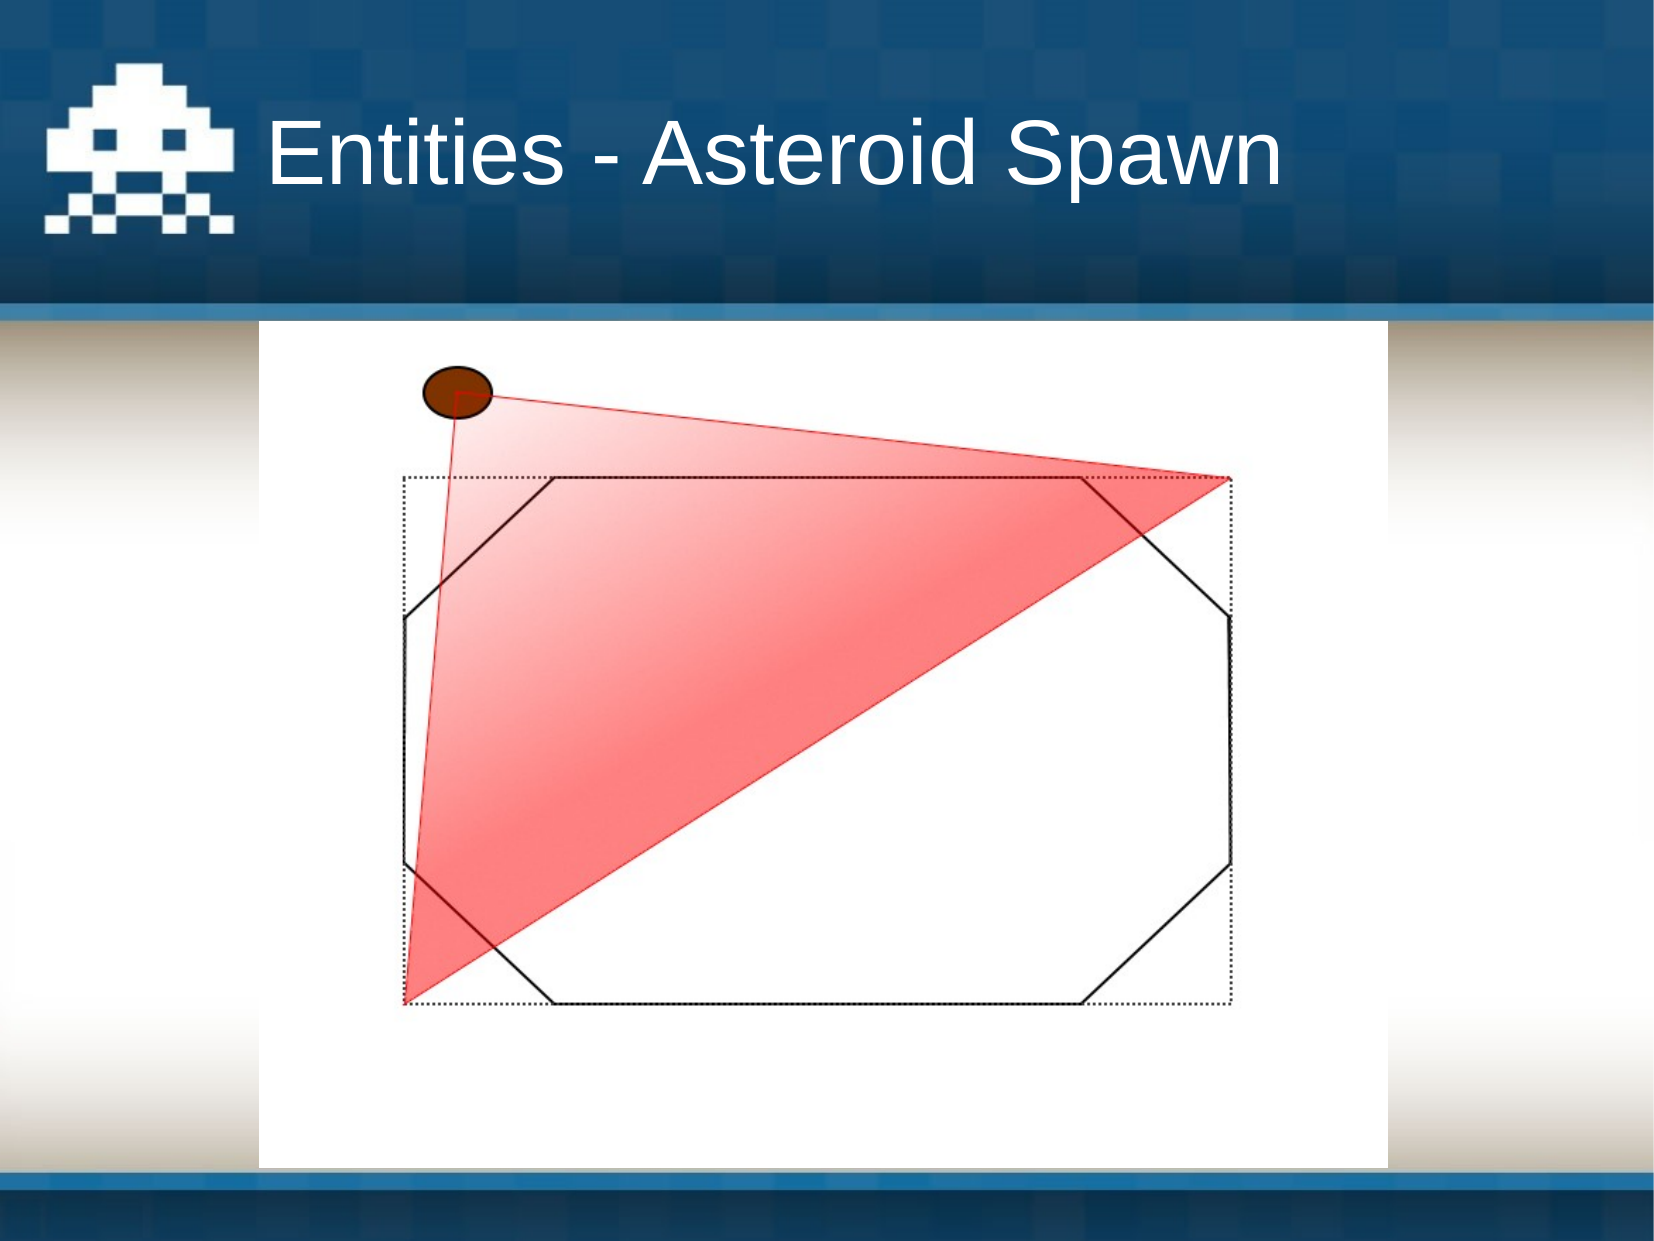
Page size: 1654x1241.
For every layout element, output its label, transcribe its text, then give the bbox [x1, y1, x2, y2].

title Entities - Asteroid Spawn [265, 49, 1571, 257]
picture [0, 0, 1654, 1241]
